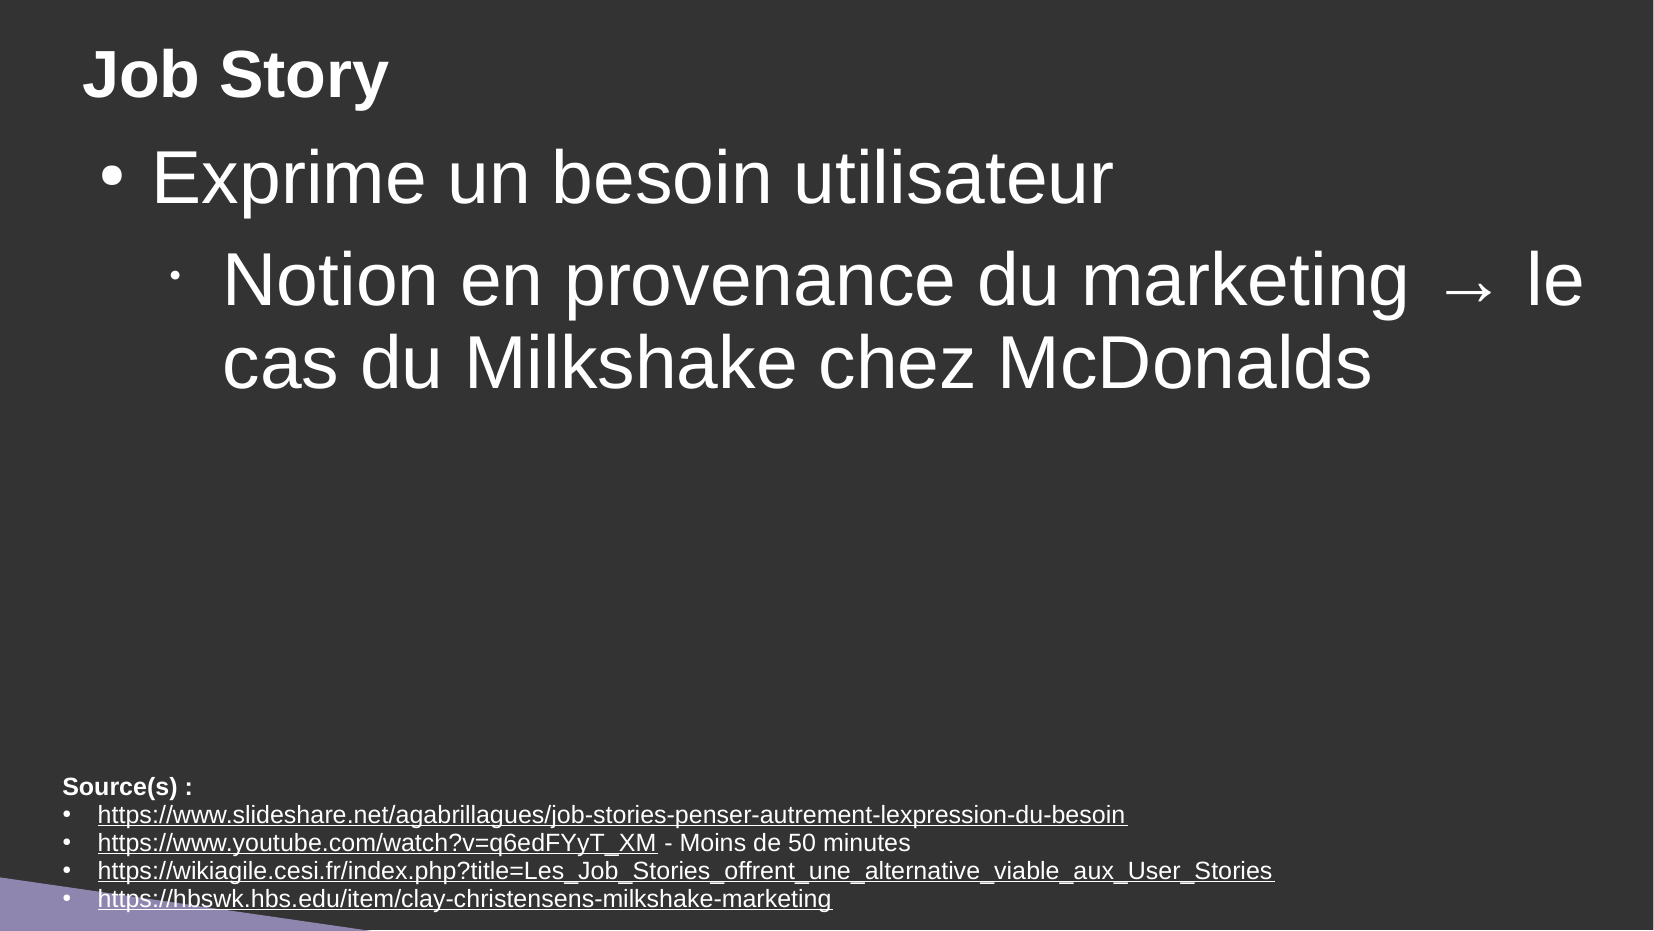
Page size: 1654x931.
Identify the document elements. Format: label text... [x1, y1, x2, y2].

text_box [0, 877, 372, 931]
title Job Story [82, 37, 1571, 122]
text_box Source(s) : https://www.slideshare.net/agabrillagues/job-stories-penser-autrement-lexpression-du-besoin https://www.youtube.com/watch?v=q6edFYyT_XM - Moins de 50 minutes https://wikiagile.cesi.fr/index.php?title=Les_Job_Stories_offrent_une_alternative_viable_aux_User_Stories https://hbswk.hbs.edu/item/clay-christensens-milkshake-marketing [47, 765, 1533, 921]
list Exprime un besoin utilisateur Notion en provenance du marketing → le cas du Milkshake chez McDonalds [80, 135, 1620, 544]
